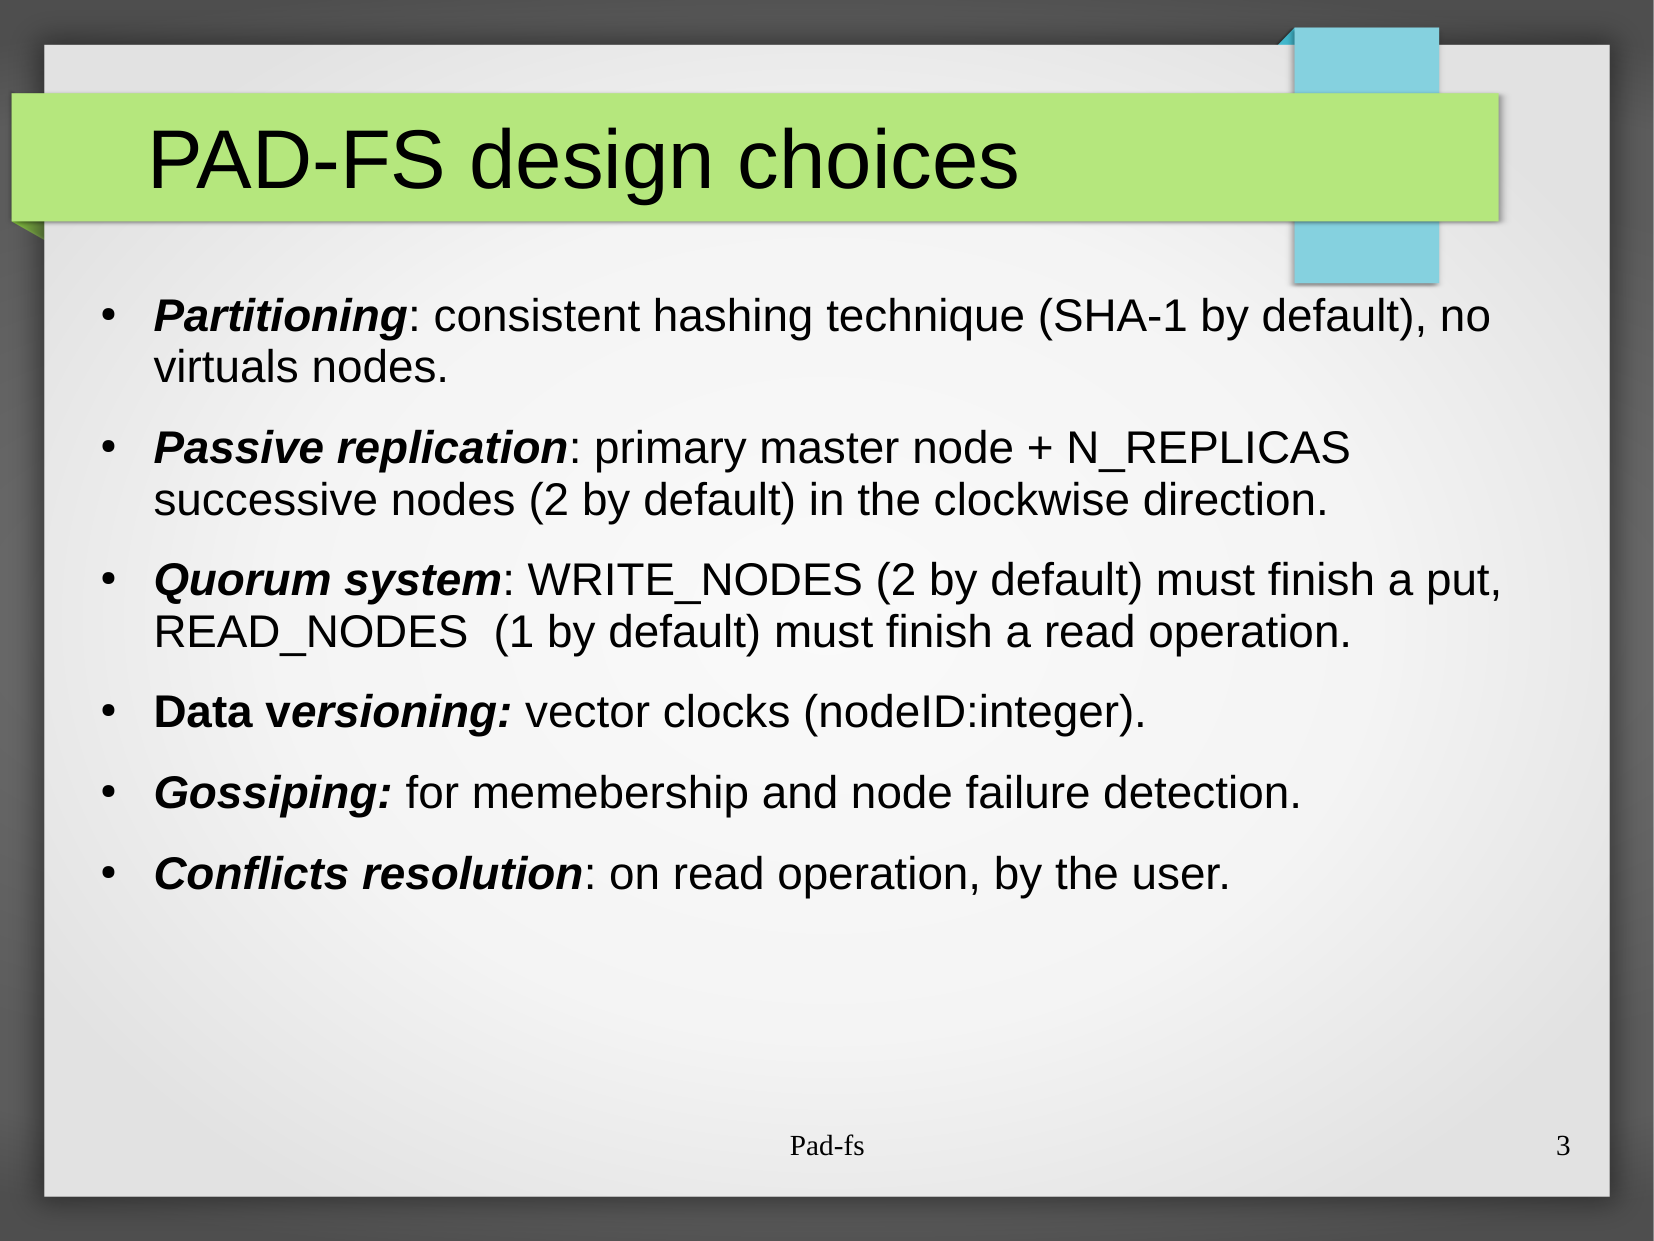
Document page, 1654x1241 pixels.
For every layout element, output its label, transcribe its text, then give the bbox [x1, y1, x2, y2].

title PAD-FS design choices [147, 76, 1636, 243]
picture [0, 0, 1654, 1241]
list Partitioning: consistent hashing technique (SHA-1 by default), no virtuals nodes. Passive replication: primary master node + N_REPLICAS successive nodes (2 by default) in the clockwise direction. Quorum system: WRITE_NODES (2 by default) must finish a put, READ_NODES (1 by default) must finish a read operation. Data versioning: vector clocks (nodeID:integer). Gossiping: for memebership and node failure detection. Conflicts resolution: on read operation, by the user. [82, 290, 1571, 1010]
